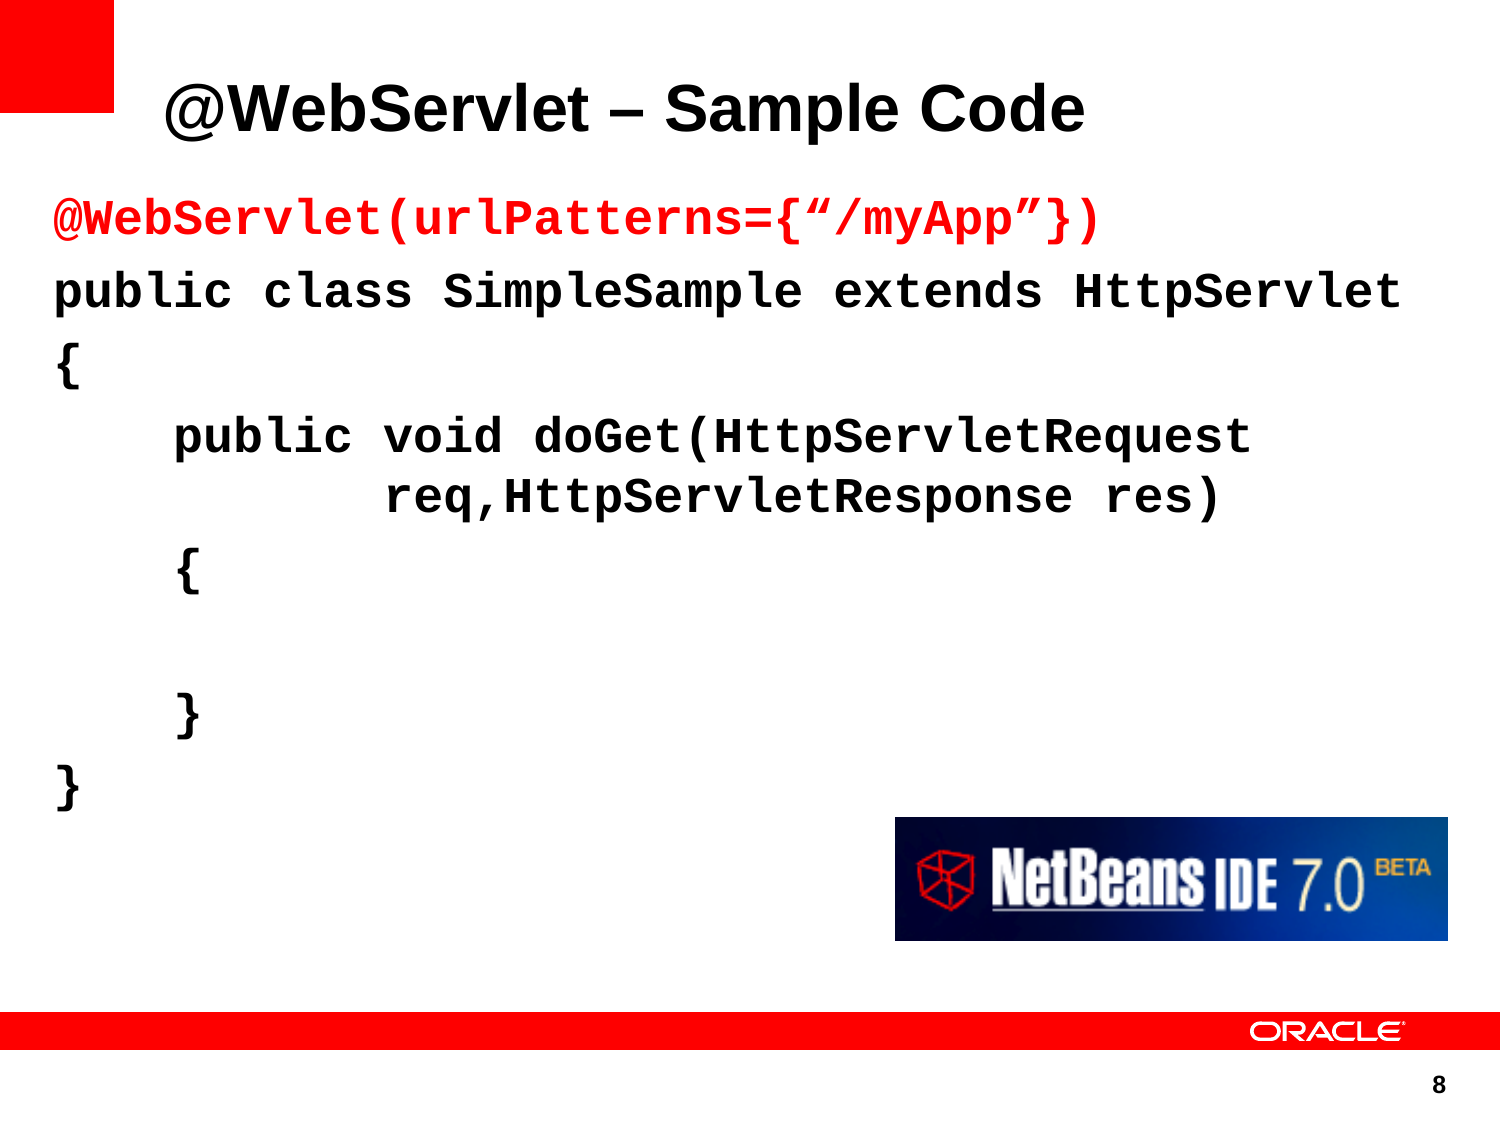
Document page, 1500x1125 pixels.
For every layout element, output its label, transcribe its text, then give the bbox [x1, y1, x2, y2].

list @WebServlet(urlPatterns={“/myApp”}) public class SimpleSample extends HttpServlet { public void doGet(HttpServletRequest req,HttpServletResponse res) { } } [53, 184, 1447, 888]
title @WebServlet – Sample Code [147, 63, 1500, 228]
picture [895, 817, 1448, 941]
picture [0, 0, 114, 113]
picture [0, 1012, 1500, 1050]
